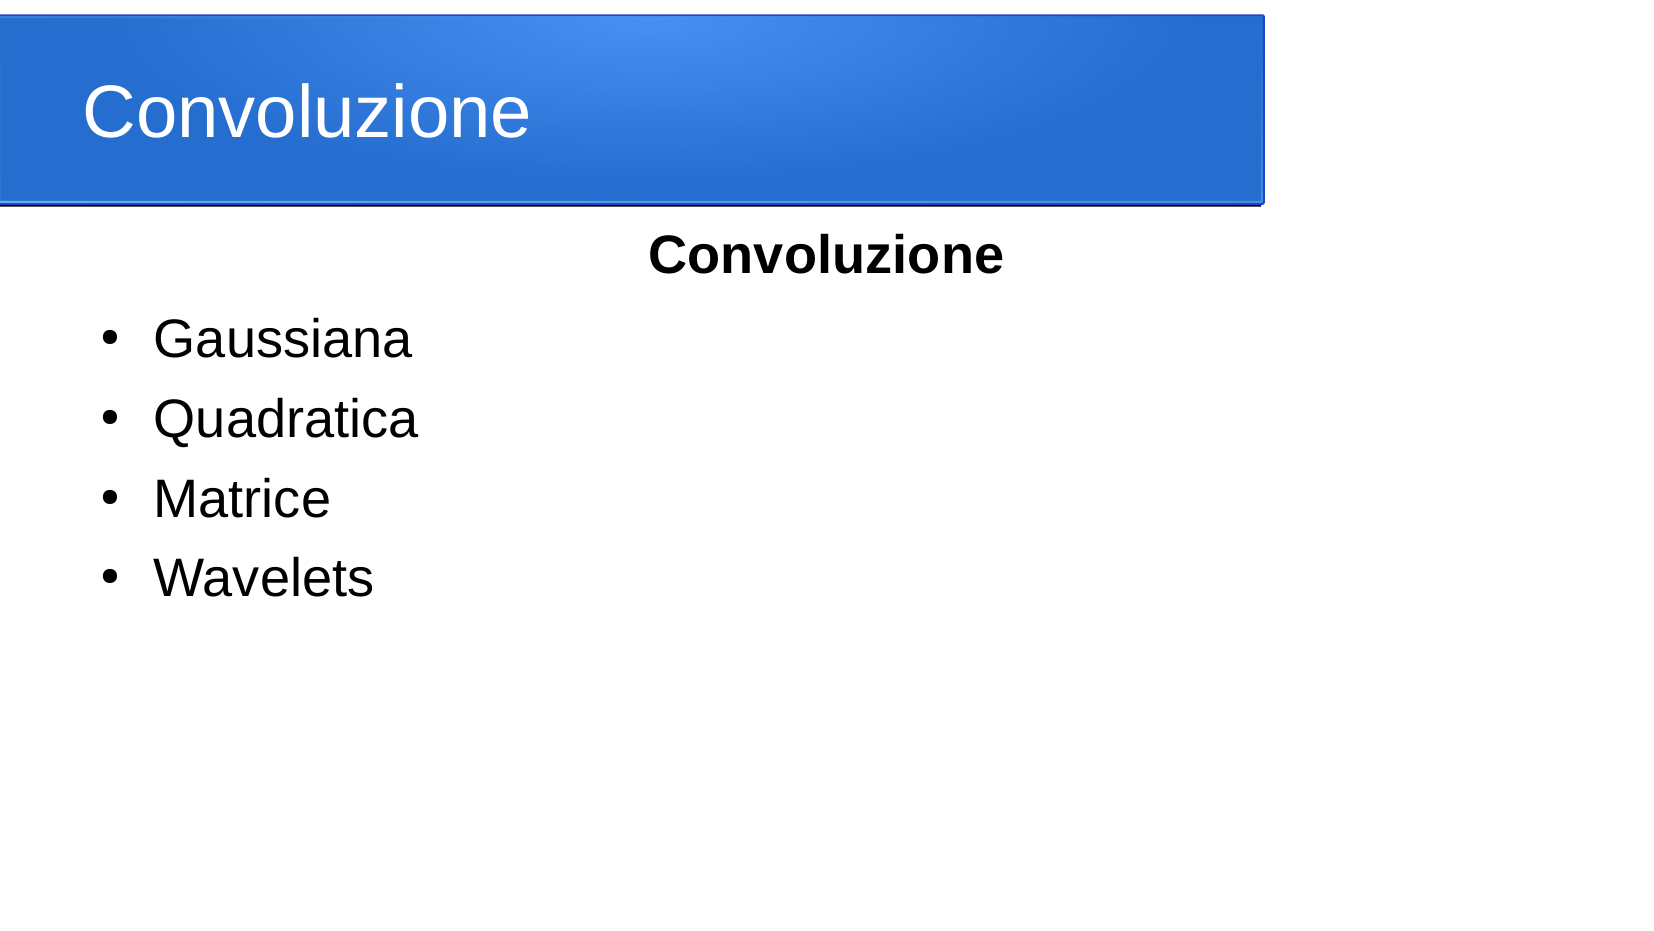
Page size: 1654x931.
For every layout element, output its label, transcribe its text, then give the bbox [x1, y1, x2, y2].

list Convoluzione Gaussiana Quadratica Matrice Wavelets [82, 224, 1571, 764]
title Convoluzione [82, 35, 1235, 189]
